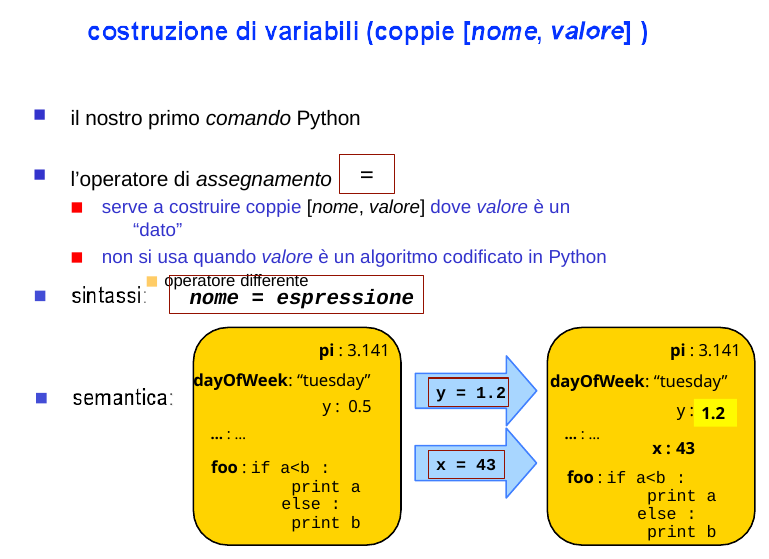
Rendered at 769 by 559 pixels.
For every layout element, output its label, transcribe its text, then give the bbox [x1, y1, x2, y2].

text_box [34, 383, 174, 413]
text_box … : … [562, 422, 602, 445]
text_box [586, 25, 600, 40]
text_box [416, 432, 534, 494]
text_box [205, 534, 389, 544]
text_box nome = espressione [169, 275, 424, 314]
text_box serve a costruire coppie [nome, valore] dove valore è un “dato” non si usa quando valore è un algoritmo codificato in Python operatore differente [66, 188, 624, 270]
text_box x = 43 [428, 450, 505, 479]
text_box x : 43 [650, 436, 710, 461]
text_box il nostro primo comando Python [29, 102, 364, 133]
text_box 1.2 [699, 400, 732, 425]
text_box [600, 25, 612, 40]
text_box [549, 339, 754, 544]
text_box pi : 3.141 dayOfWeek: “tuesday” [548, 327, 743, 393]
text_box y : [674, 398, 693, 423]
text_box l’operatore di assegnamento [29, 163, 334, 193]
text_box y = 1.2 [428, 378, 509, 407]
text_box [88, 21, 541, 44]
text_box [551, 25, 565, 40]
text_box [417, 361, 535, 421]
text_box [565, 21, 586, 40]
text_box [611, 21, 647, 44]
text_box [32, 280, 148, 310]
text_box [392, 342, 400, 531]
text_box pi : 3.141 dayOfWeek: “tuesday” y : 0.5 … : … foo : if a<b : print a else : print b [190, 328, 392, 534]
text_box foo : if a<b : print a else : print b [565, 466, 720, 544]
text_box = [339, 154, 395, 194]
